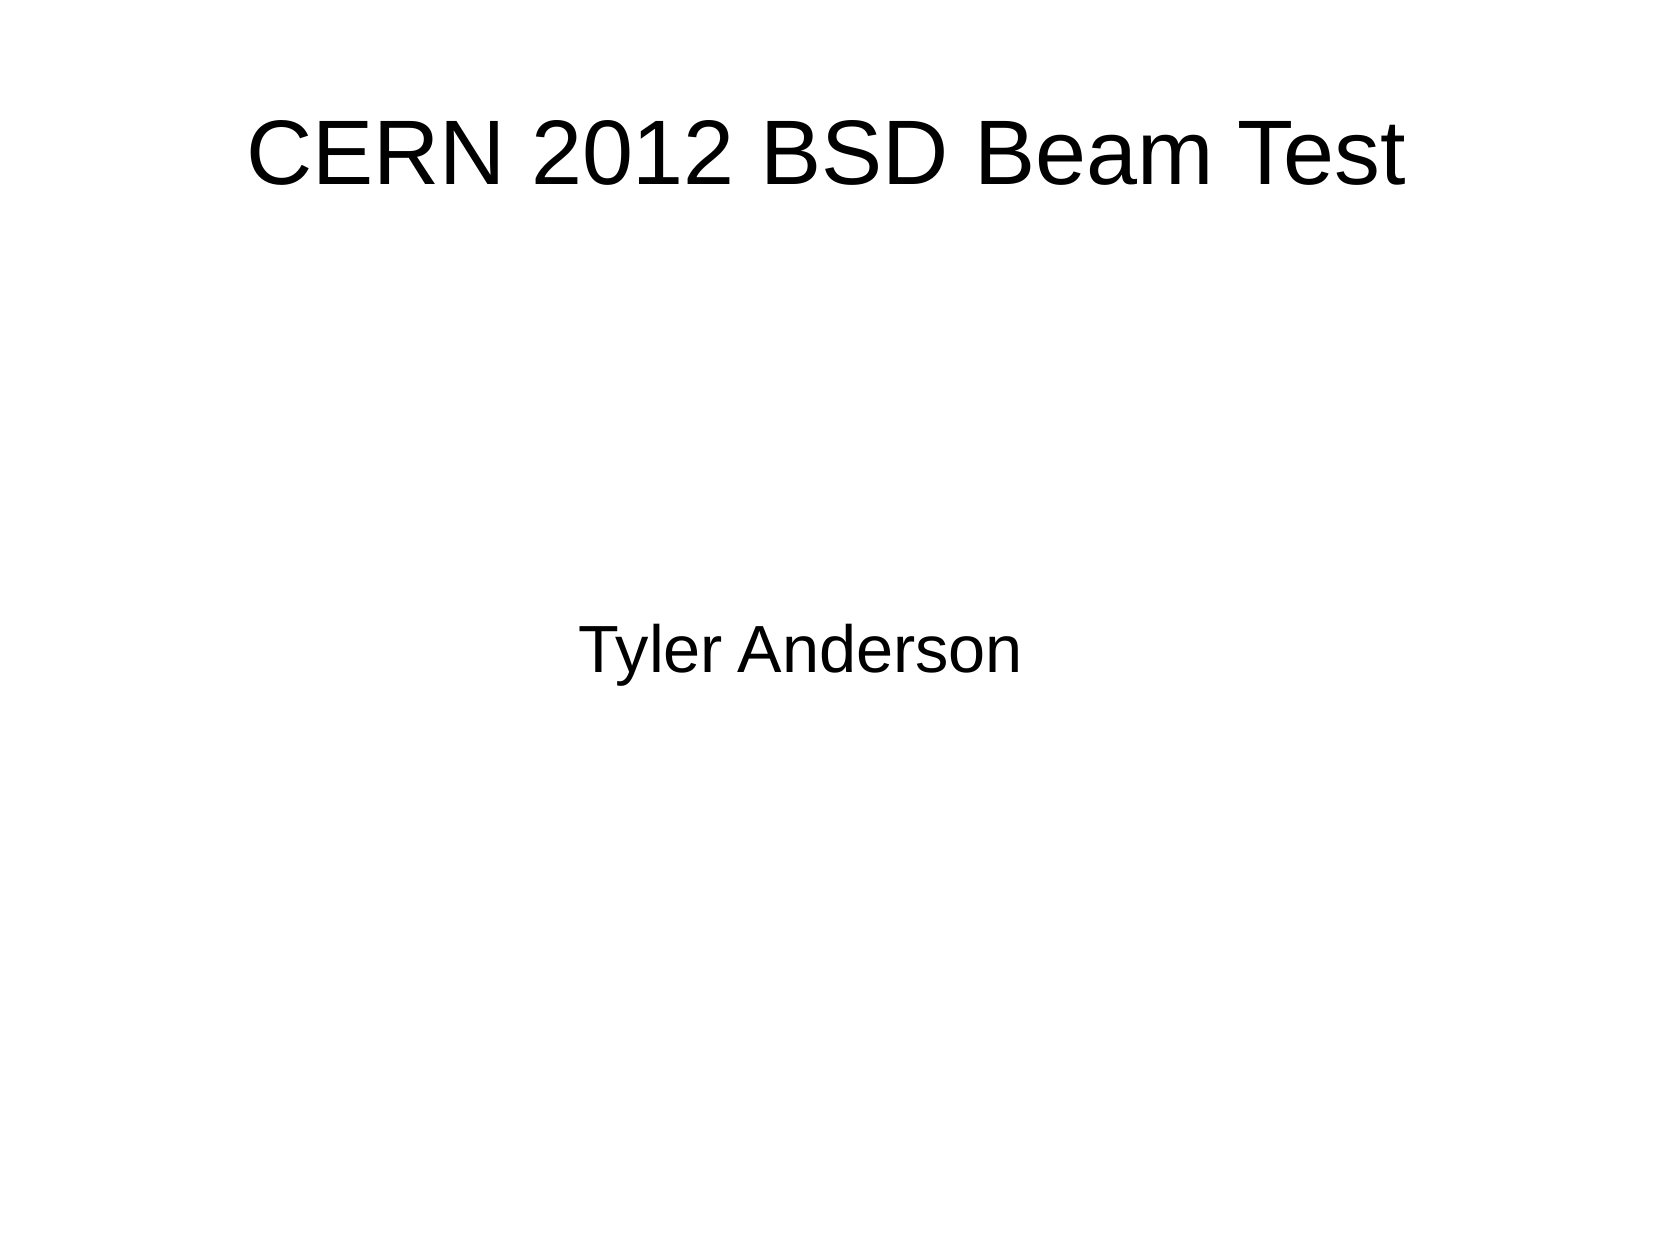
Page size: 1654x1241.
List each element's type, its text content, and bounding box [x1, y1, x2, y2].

subtitle Tyler Anderson [82, 290, 1538, 1010]
title CERN 2012 BSD Beam Test [82, 49, 1571, 257]
